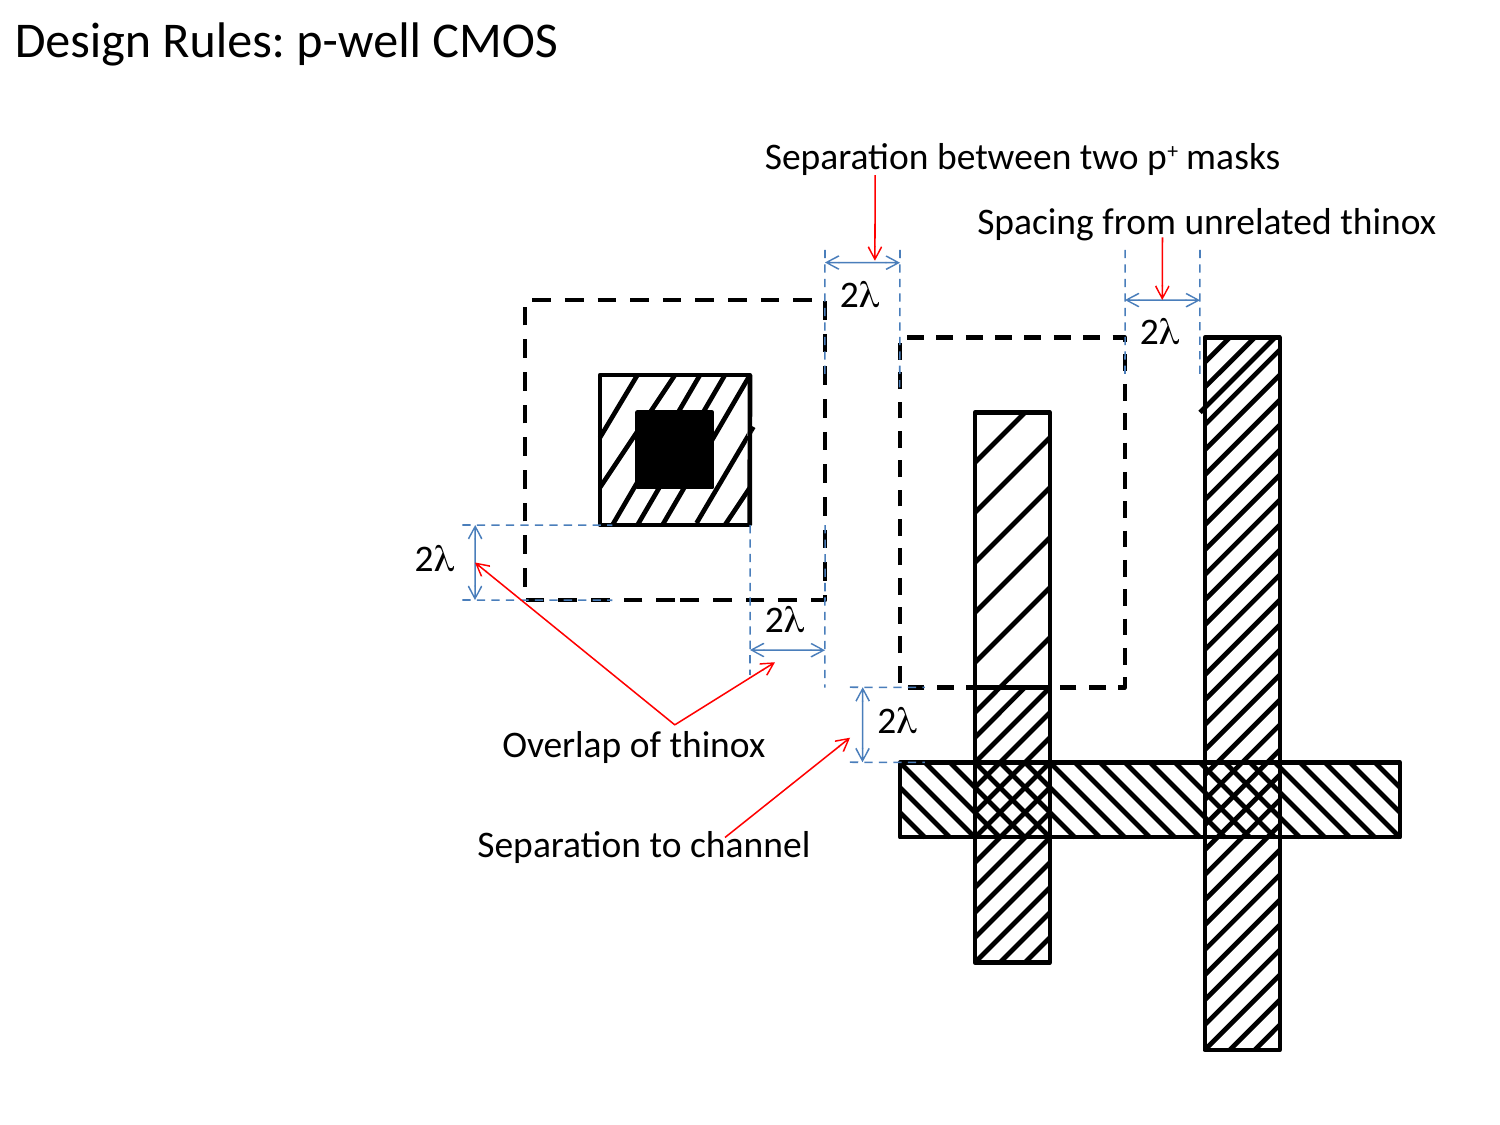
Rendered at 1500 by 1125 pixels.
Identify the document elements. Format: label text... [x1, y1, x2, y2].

text_box 2 [749, 587, 825, 648]
text_box 2 [824, 262, 900, 323]
text_box 2 [862, 689, 938, 749]
text_box Overlap of thinox [487, 712, 863, 773]
text_box Separation between two p+ masks [749, 124, 1363, 185]
text_box Separation to channel [462, 812, 838, 873]
text_box Spacing from unrelated thinox [962, 189, 1463, 250]
text_box Design Rules: p-well CMOS [0, 0, 700, 75]
text_box [637, 412, 713, 488]
text_box 2 [1124, 299, 1200, 360]
text_box 2 [399, 526, 475, 587]
